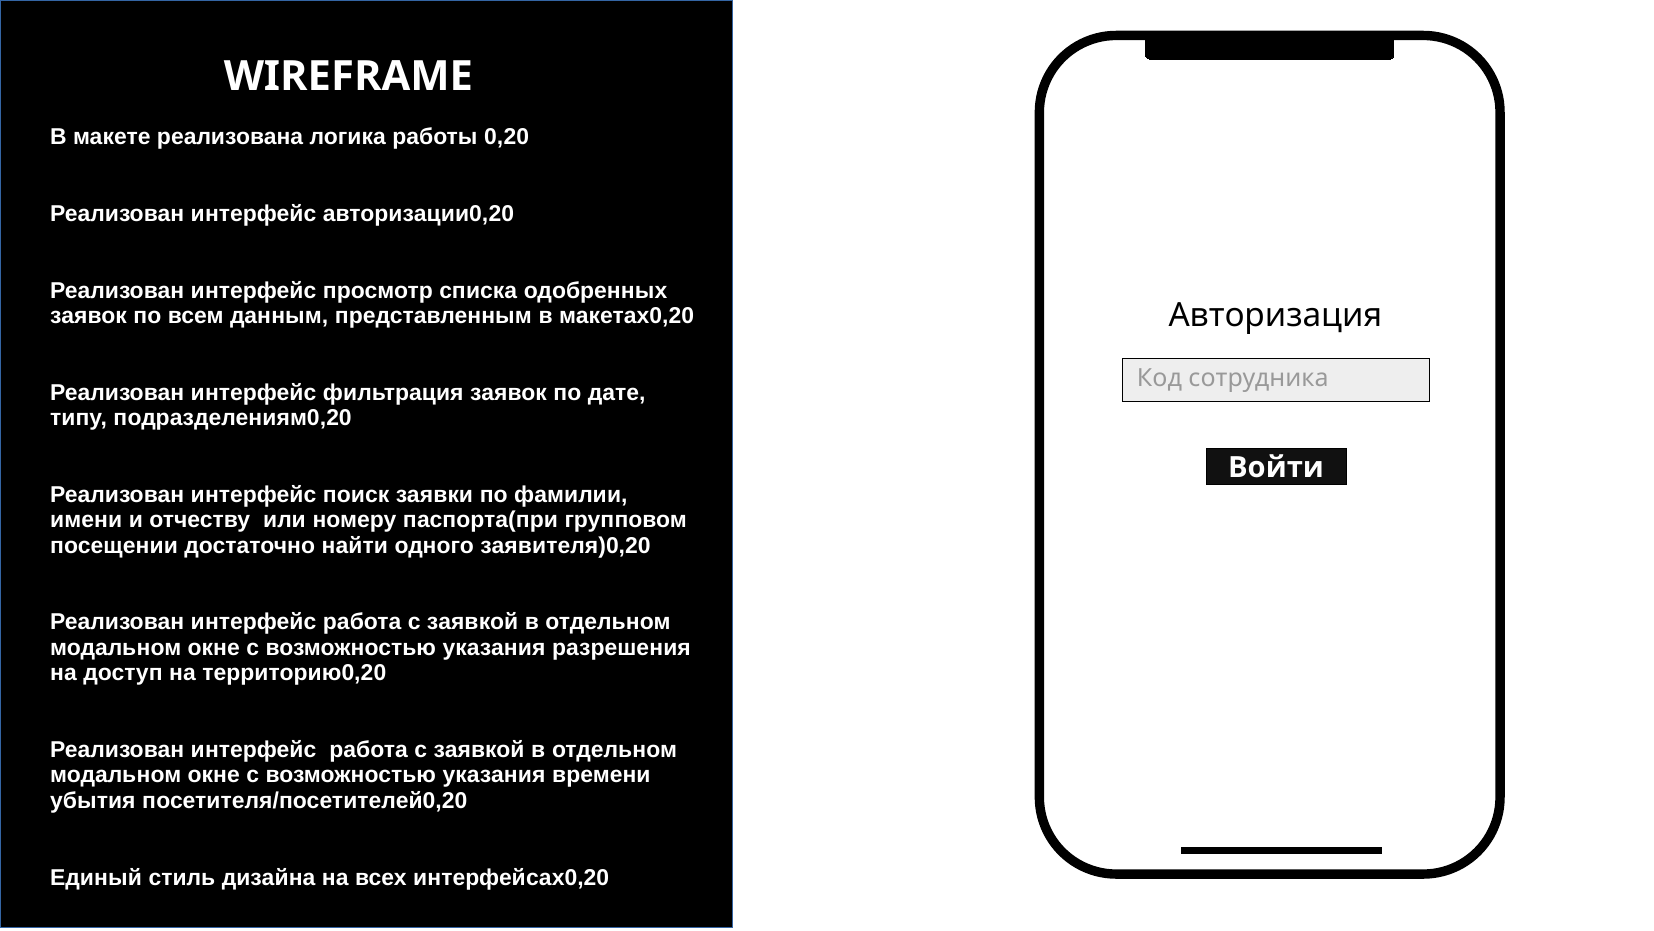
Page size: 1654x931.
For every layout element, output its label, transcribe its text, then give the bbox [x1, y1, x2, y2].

text_box WIREFRAME [94, 38, 603, 100]
text_box [0, 0, 733, 928]
text_box [1145, 41, 1394, 60]
text_box Код сотрудника [1122, 358, 1430, 402]
text_box Войти [1206, 448, 1347, 485]
text_box В макете реализована логика работы 0,20 Реализован интерфейс авторизации0,20 Реализован интерфейс просмотр списка одобренных заявок по всем данным, представленным в макетах0,20 Реализован интерфейс фильтрация заявок по дате, типу, подразделениям0,20 Реализован интерфейс поиск заявки по фамилии, имени и отчеству или номеру паспорта(при групповом посещении достаточно найти одного заявителя)0,20 Реализован интерфейс работа с заявкой в отдельном модальном окне с возможностью указания разрешения на доступ на территорию0,20 Реализован интерфейс работа с заявкой в отдельном модальном окне с возможностью указания времени убытия посетителя/посетителей0,20 Единый стиль дизайна на всех интерфейсах0,20 Оптимальное использование элементов управления0,20 [35, 116, 721, 898]
text_box Авторизация [1098, 283, 1453, 345]
